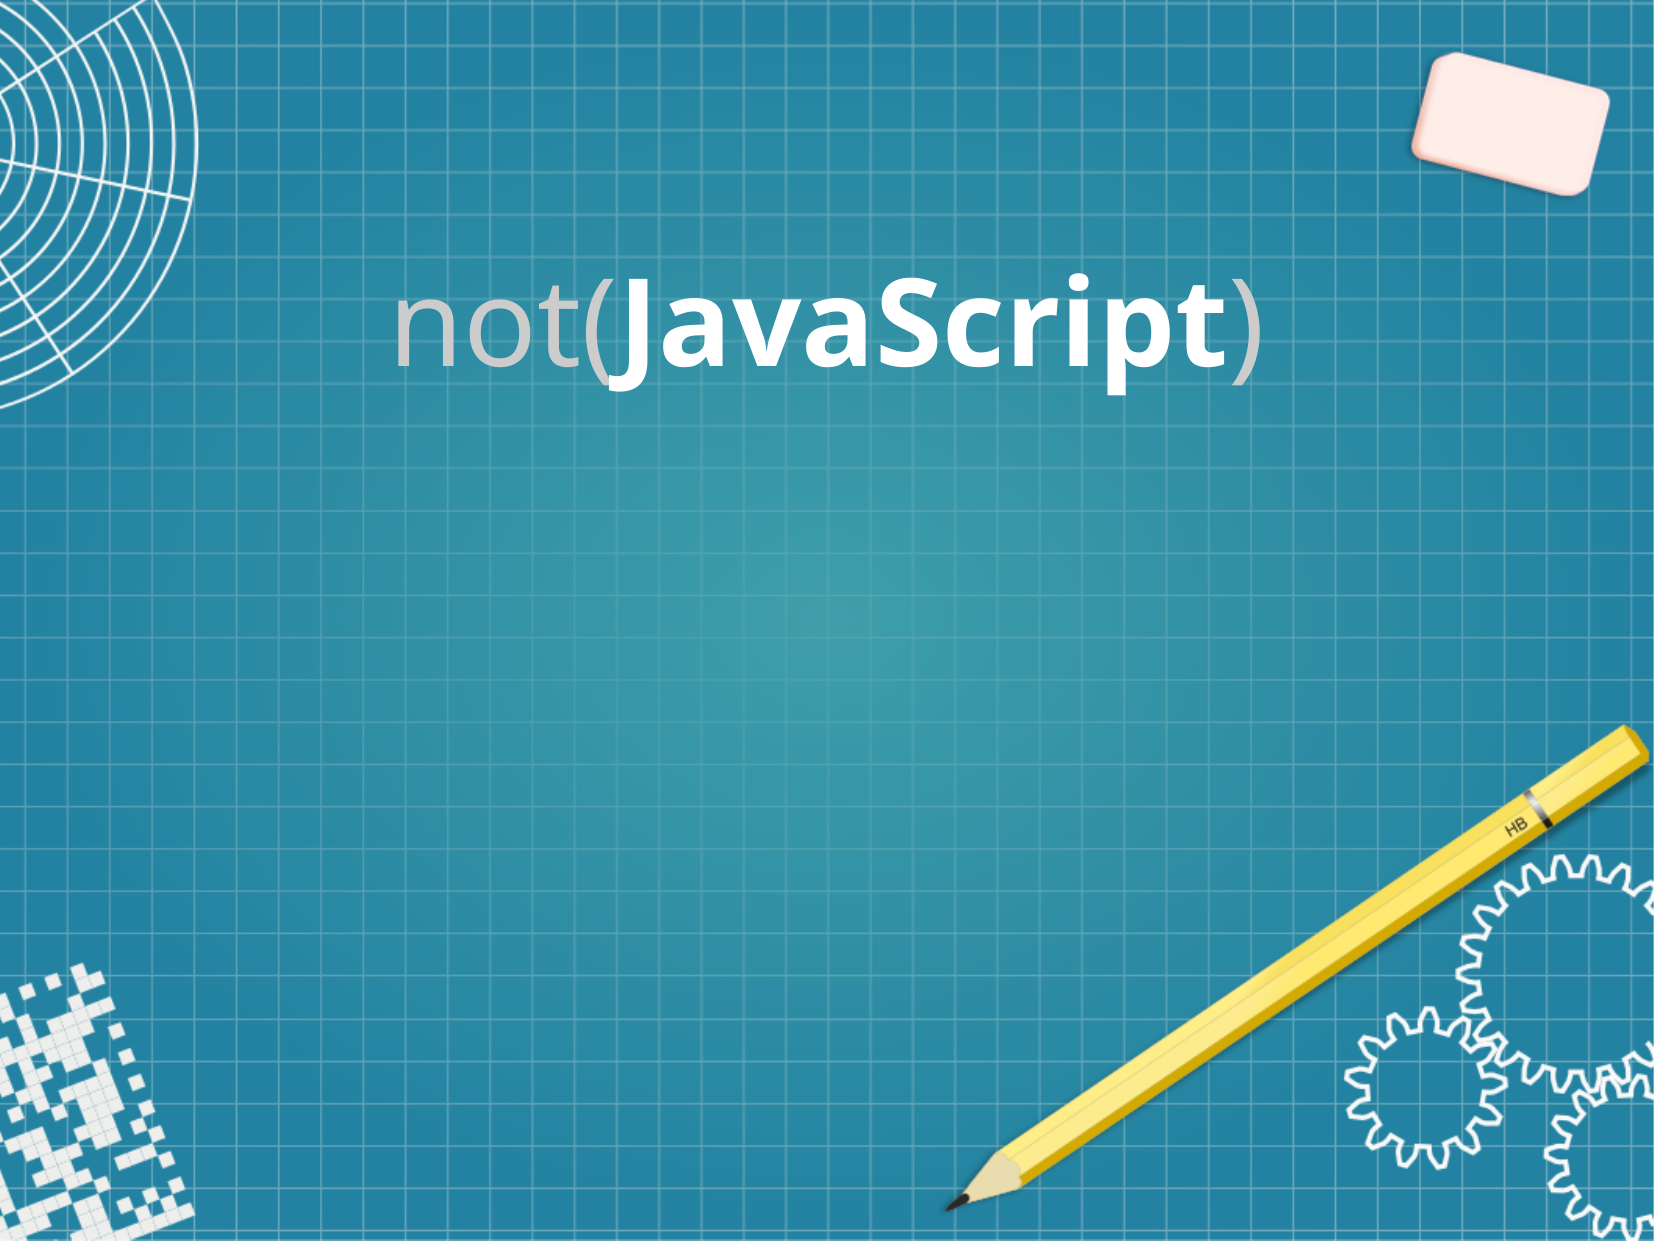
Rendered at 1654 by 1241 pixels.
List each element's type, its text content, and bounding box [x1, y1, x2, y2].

picture [0, 0, 1654, 1241]
title not(JavaScript) [82, 177, 1571, 461]
